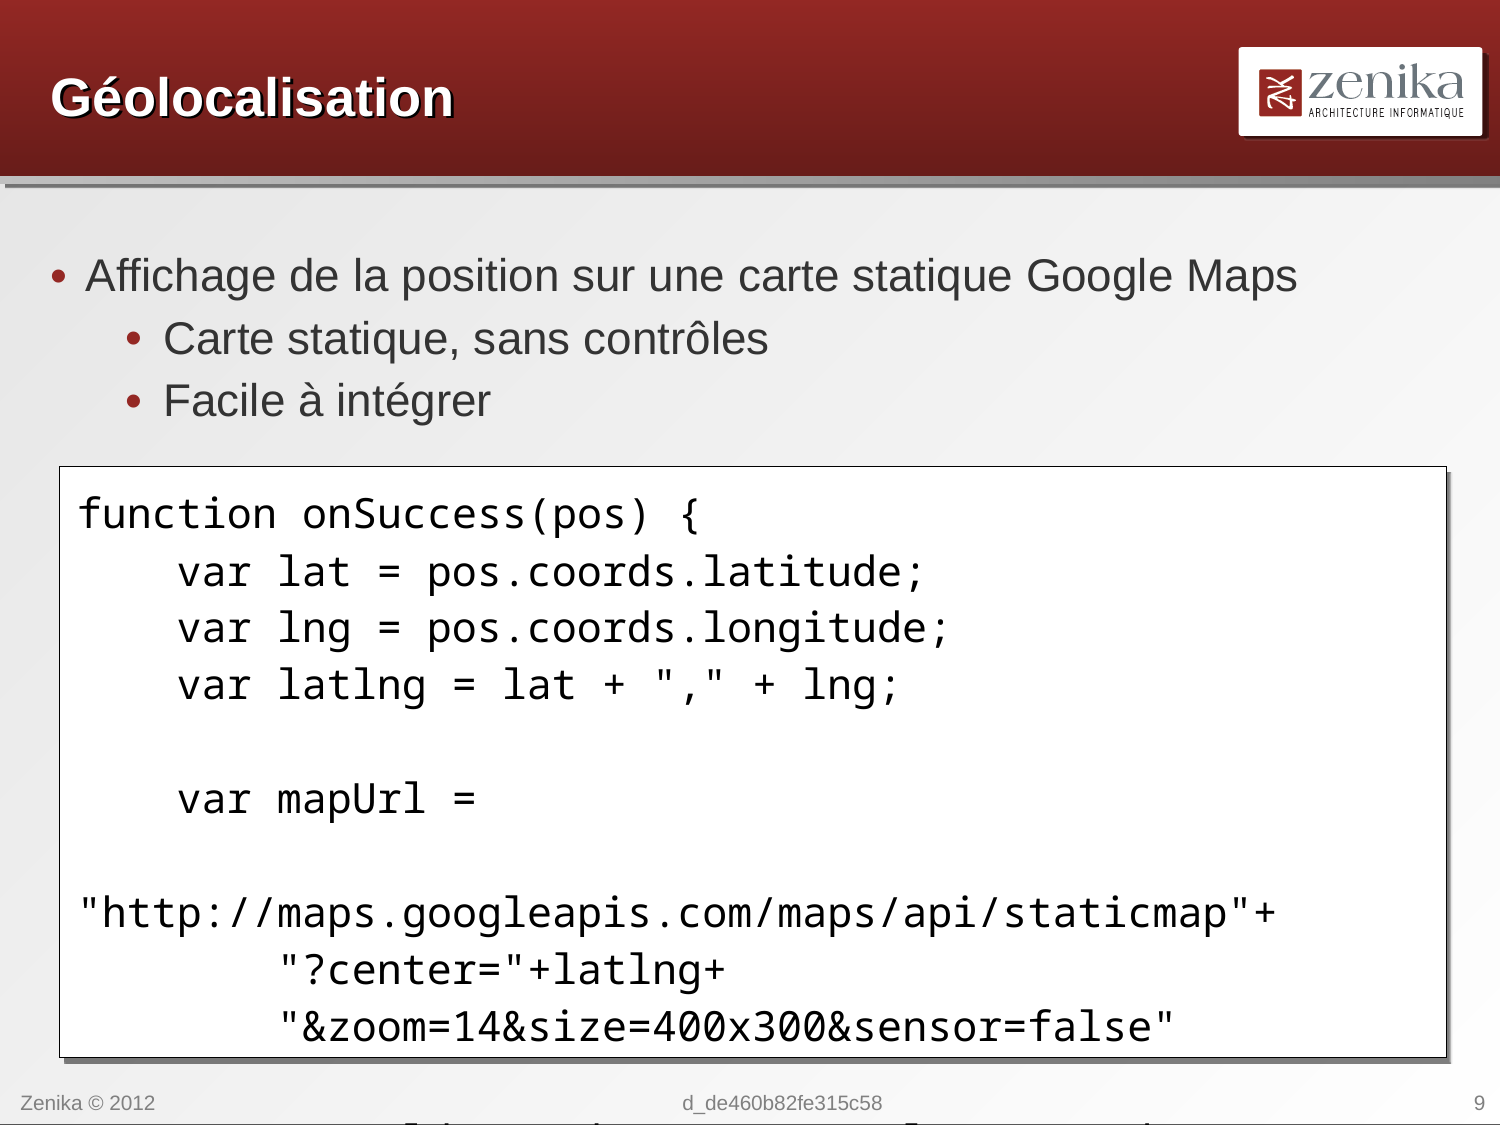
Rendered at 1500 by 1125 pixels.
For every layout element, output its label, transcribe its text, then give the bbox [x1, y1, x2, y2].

list Affichage de la position sur une carte statique Google Maps Carte statique, sans contrôles Facile à intégrer [50, 249, 1435, 1079]
title Géolocalisation [50, 15, 1206, 180]
text_box function onSuccess(pos) { var lat = pos.coords.latitude; var lng = pos.coords.longitude; var latlng = lat + "," + lng; var mapUrl = "http://maps.googleapis.com/maps/api/staticmap"+ "?center="+latlng+ "&zoom=14&size=400x300&sensor=false" var mapHolder = document.getElementById("map"); mapHolder.innerHTML = "<img src='"+mapUrl+"'/>"; }; [59, 466, 1447, 1058]
picture [1257, 58, 1464, 125]
